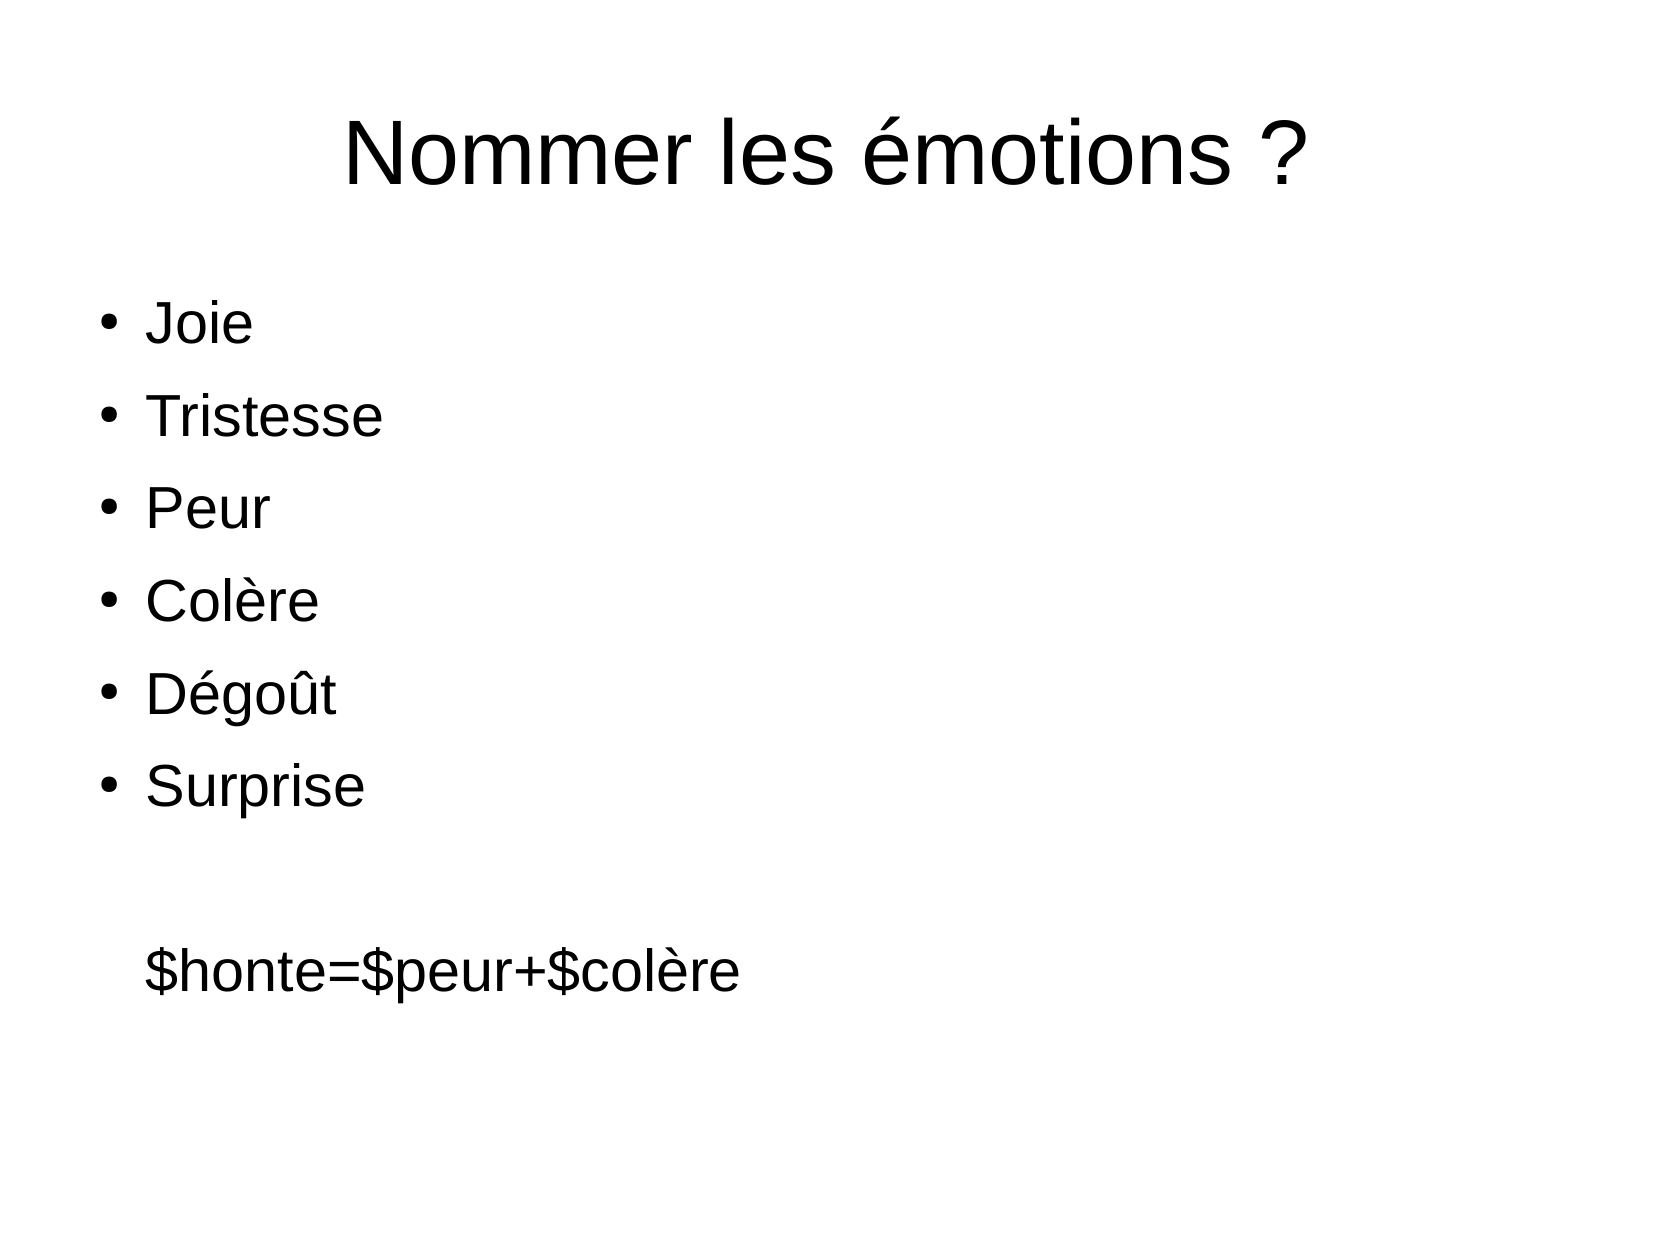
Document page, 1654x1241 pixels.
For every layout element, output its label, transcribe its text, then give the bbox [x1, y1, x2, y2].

list Joie Tristesse Peur Colère Dégoût Surprise $honte=$peur+$colère [82, 290, 1571, 1010]
title Nommer les émotions ? [82, 49, 1571, 257]
